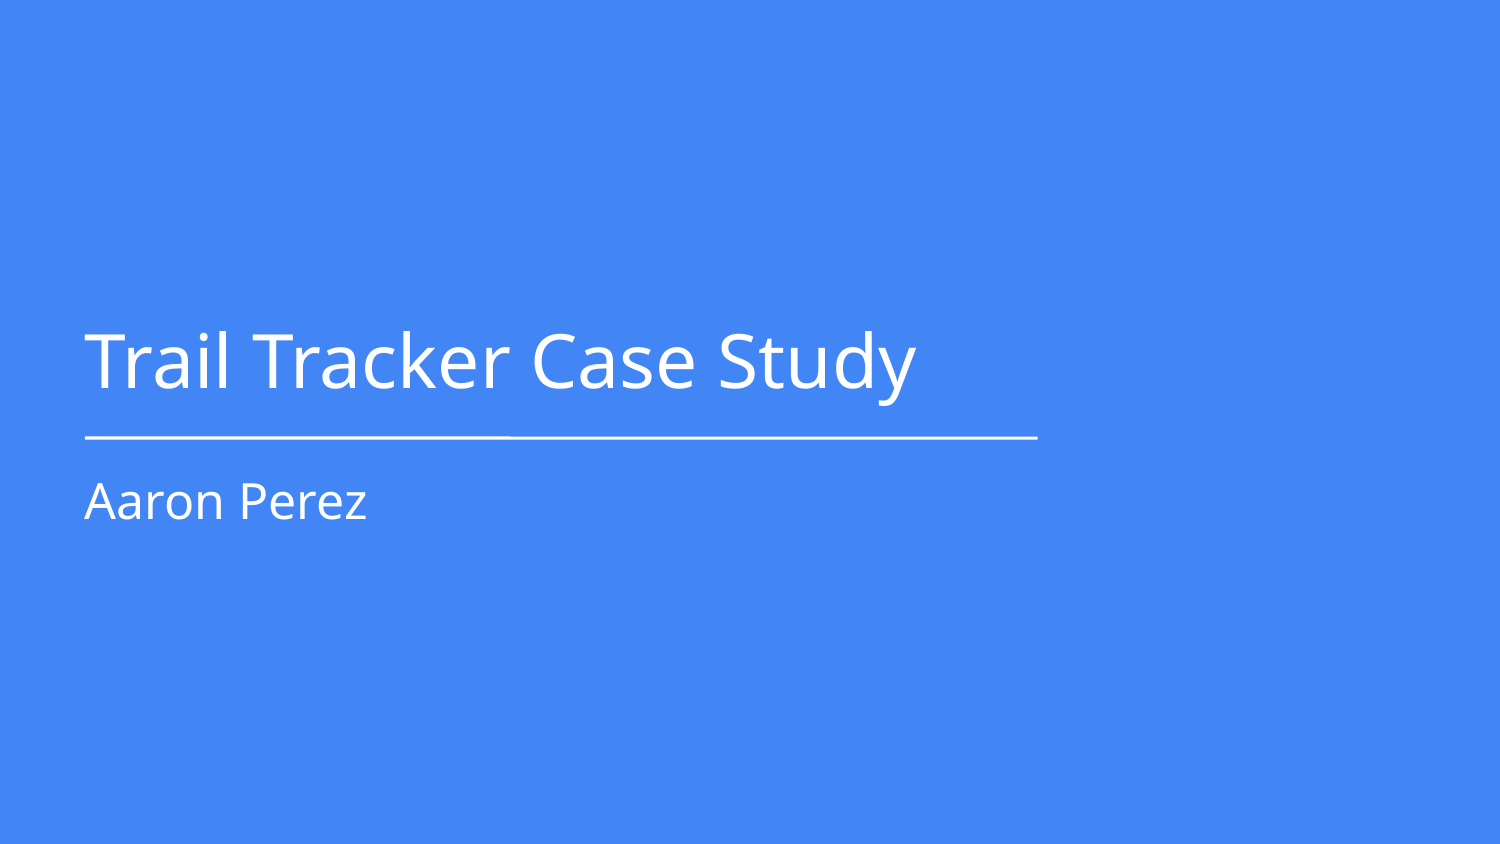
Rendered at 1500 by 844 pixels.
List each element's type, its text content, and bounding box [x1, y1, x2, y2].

text_box Aaron Perez [84, 454, 894, 545]
text_box Trail Tracker Case Study [84, 298, 1038, 419]
